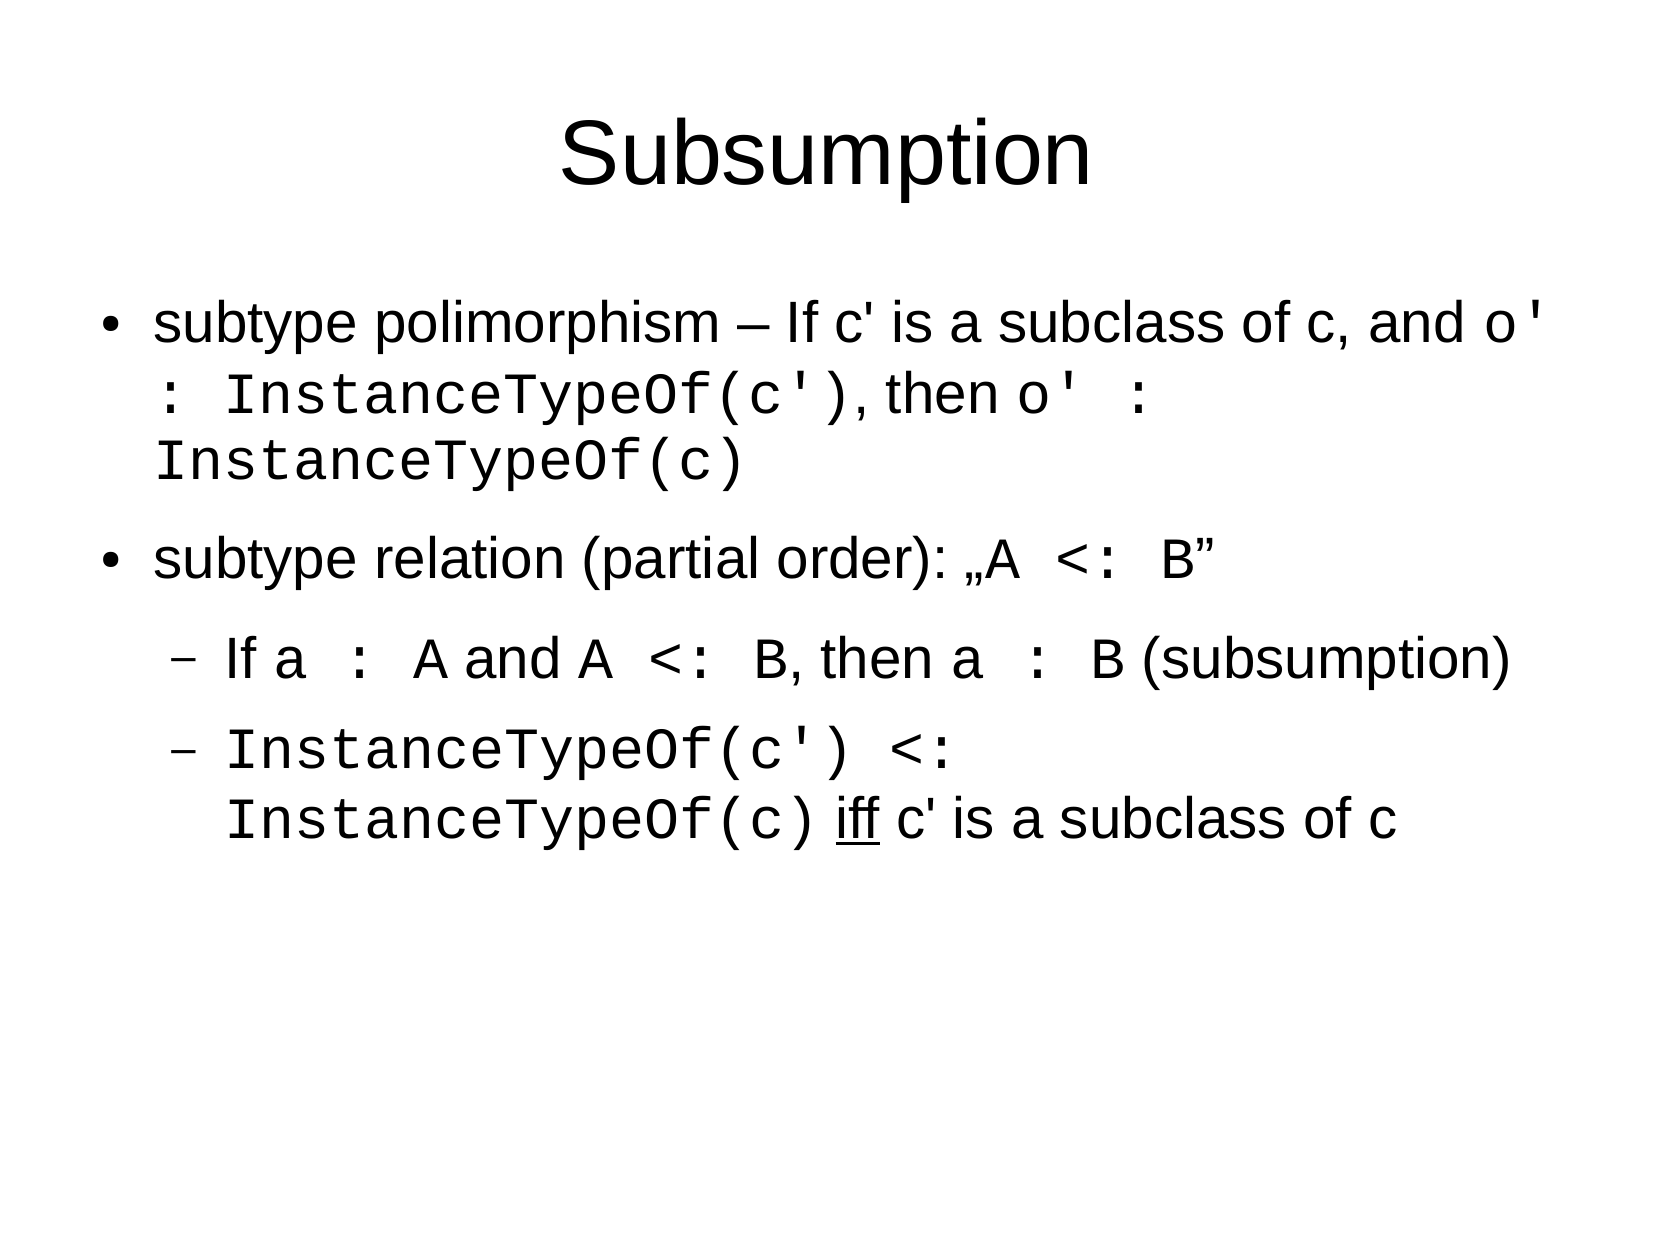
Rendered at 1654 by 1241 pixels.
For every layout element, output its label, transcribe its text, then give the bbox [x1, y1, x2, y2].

list subtype polimorphism – If c' is a subclass of c, and o' : InstanceTypeOf(c'), then o' : InstanceTypeOf(c) subtype relation (partial order): „A <: B” If a : A and A <: B, then a : B (subsumption) InstanceTypeOf(c') <: InstanceTypeOf(c) iff c' is a subclass of c [82, 290, 1571, 1010]
title Subsumption [82, 49, 1571, 257]
